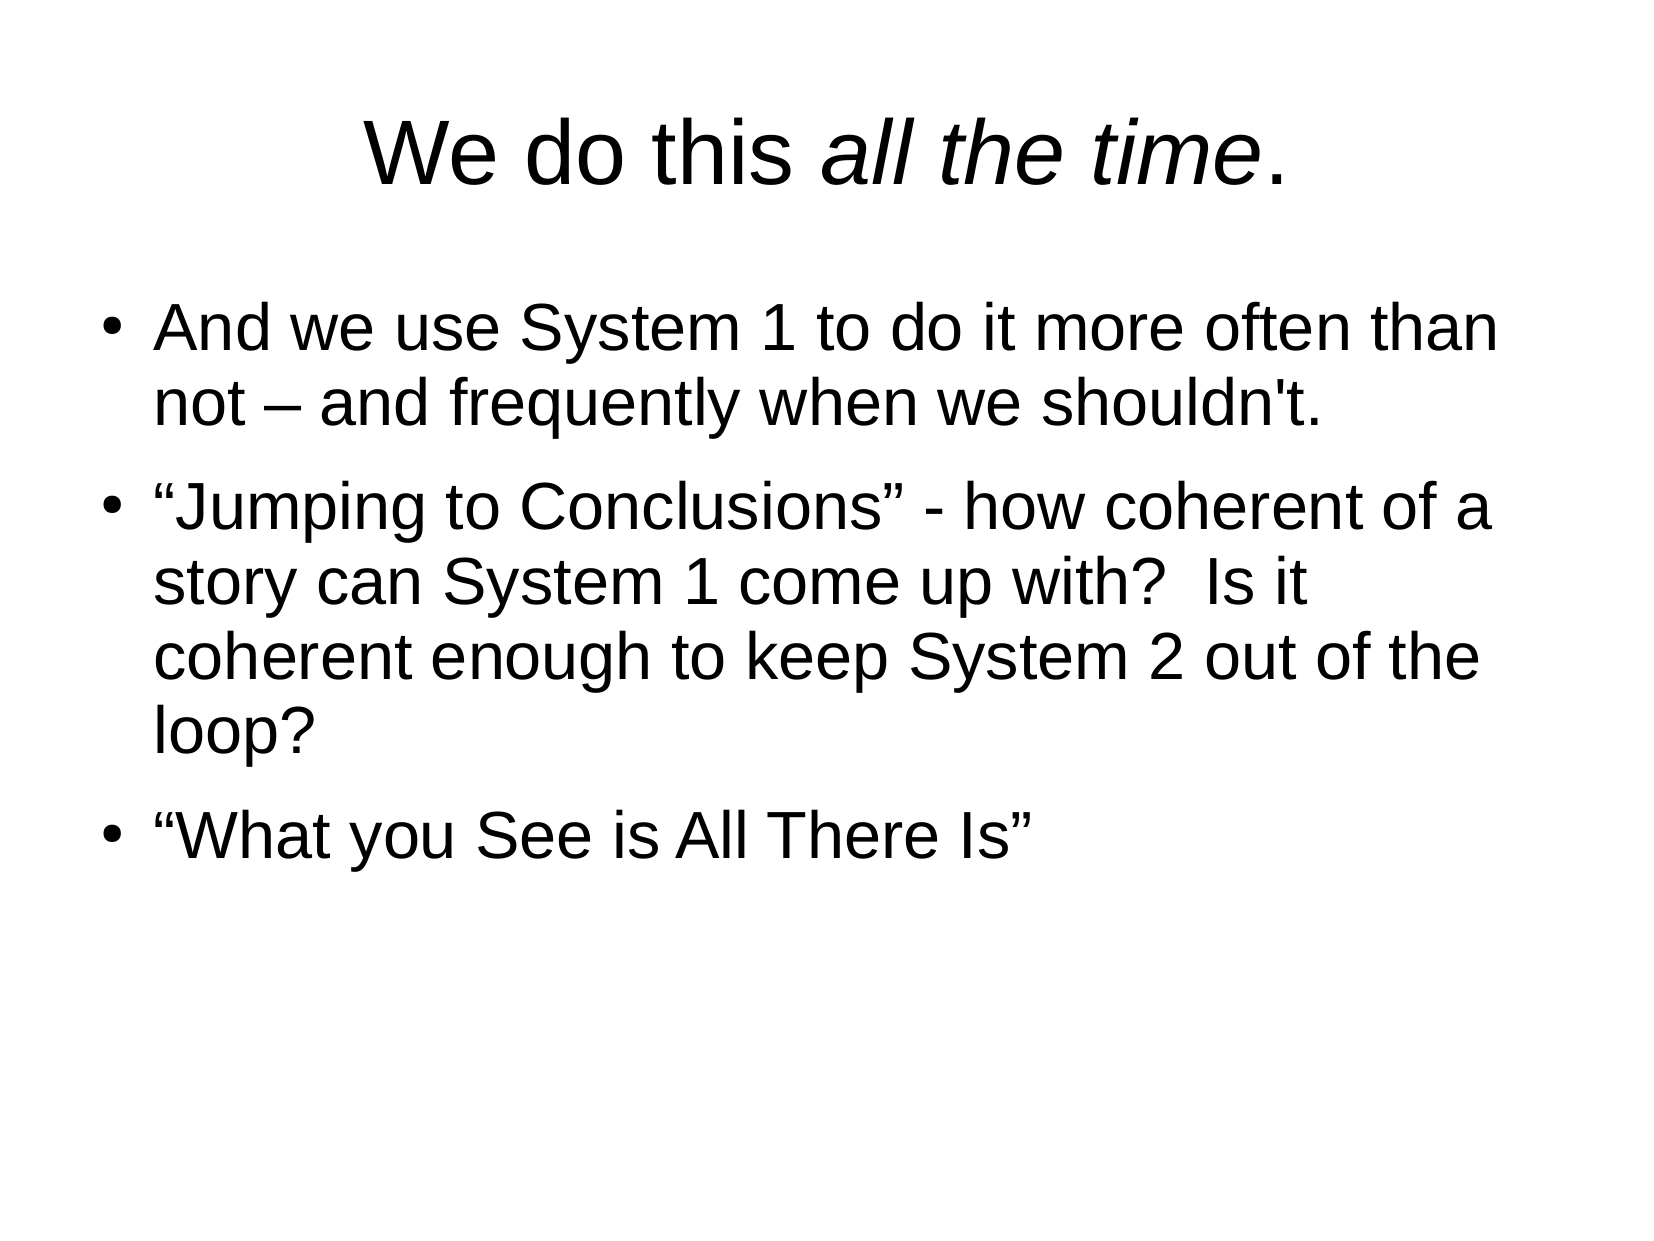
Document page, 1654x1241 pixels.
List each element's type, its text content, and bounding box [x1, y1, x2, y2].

list And we use System 1 to do it more often than not – and frequently when we shouldn't. “Jumping to Conclusions” - how coherent of a story can System 1 come up with? Is it coherent enough to keep System 2 out of the loop? “What you See is All There Is” [82, 290, 1571, 1010]
title We do this all the time. [82, 49, 1571, 257]
